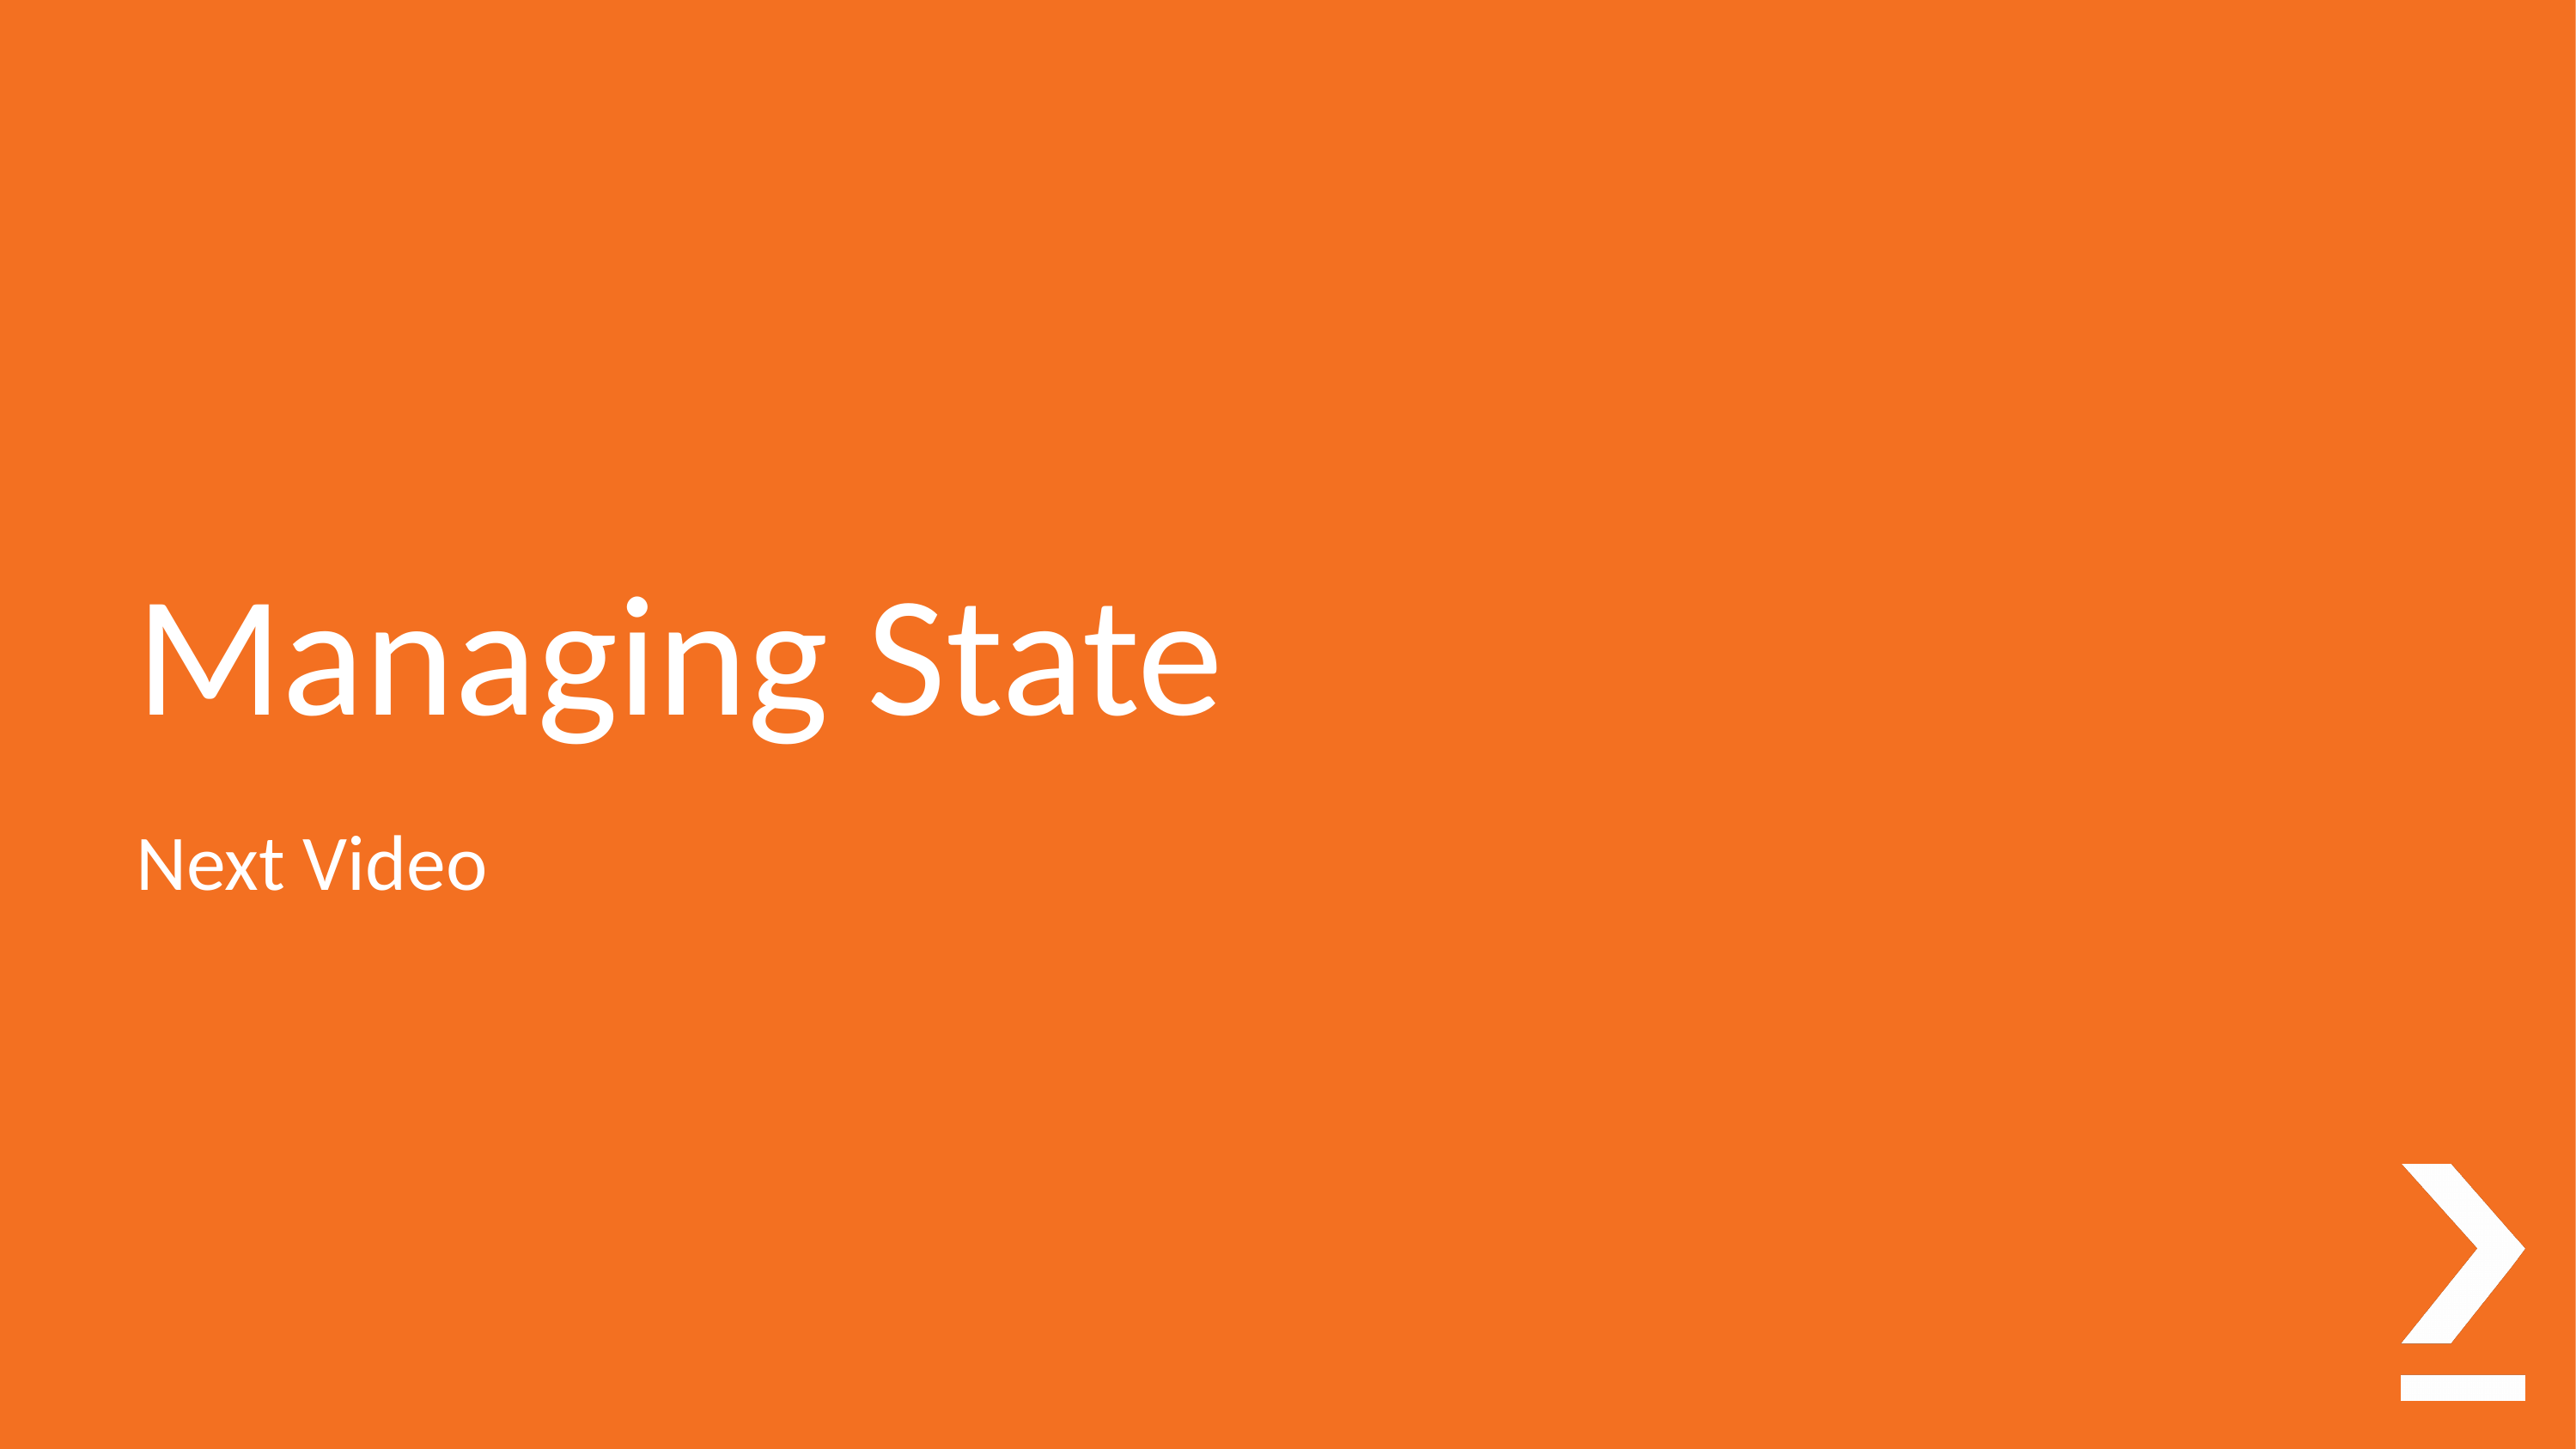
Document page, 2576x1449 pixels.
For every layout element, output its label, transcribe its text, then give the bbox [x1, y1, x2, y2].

title Managing State [110, 512, 2427, 776]
subtitle Next Video [110, 785, 2427, 908]
picture [2401, 1164, 2525, 1401]
